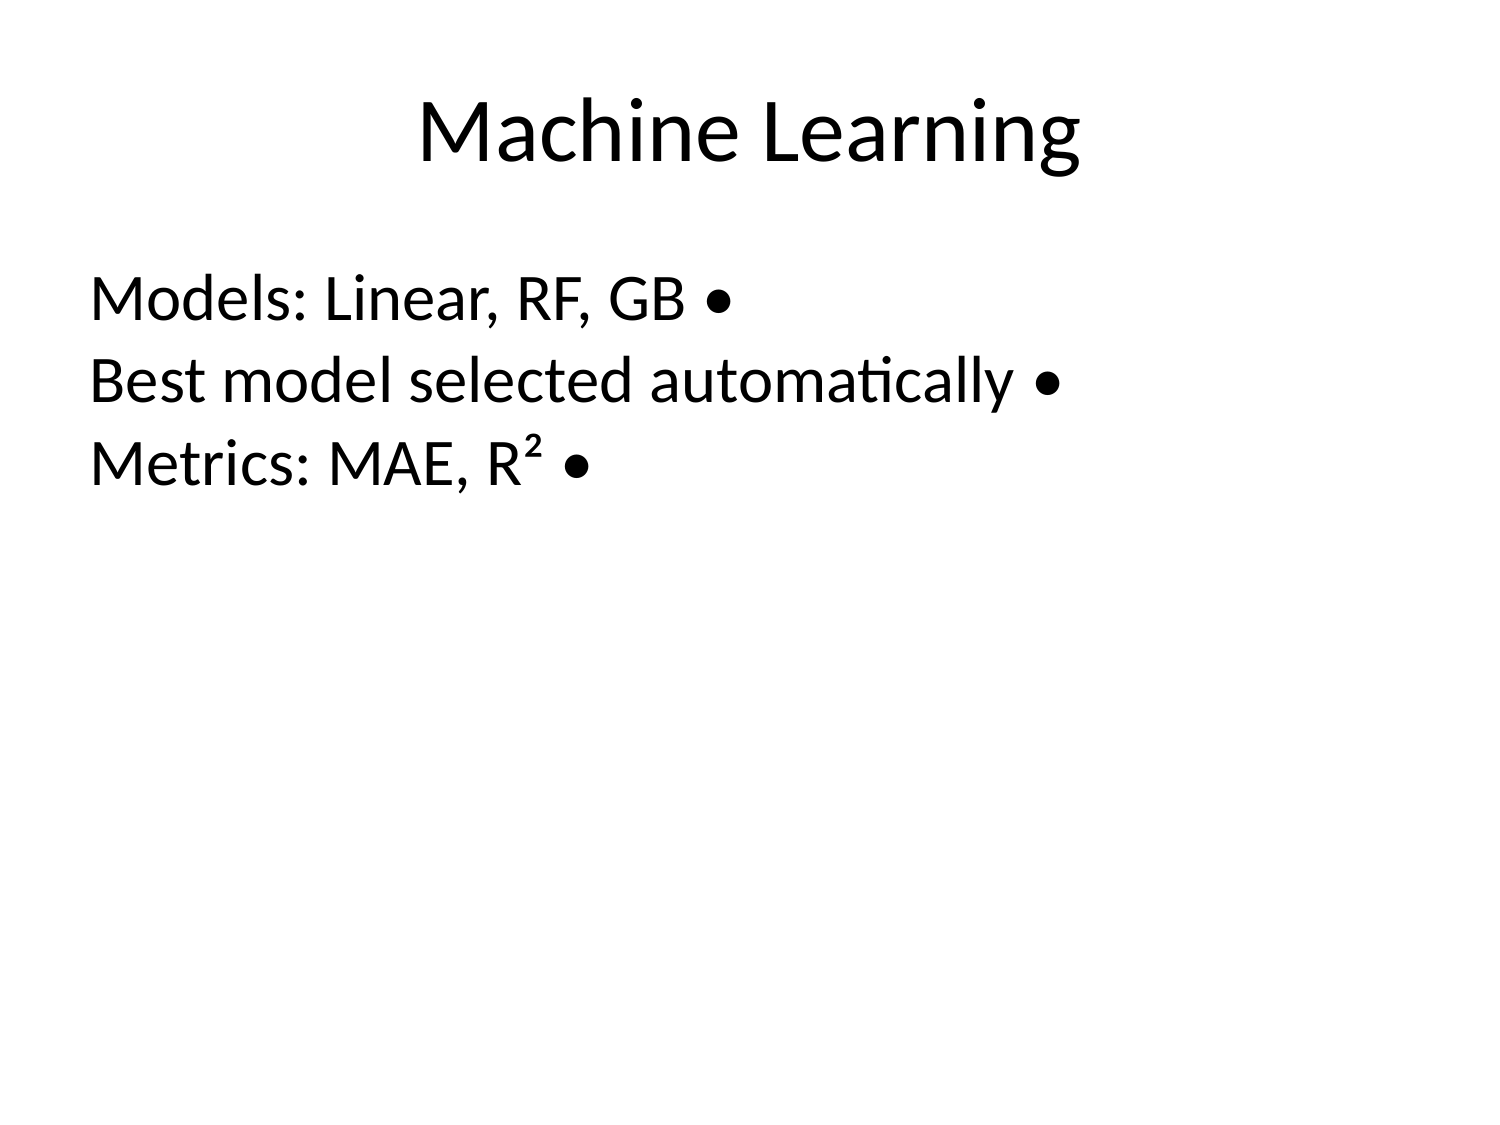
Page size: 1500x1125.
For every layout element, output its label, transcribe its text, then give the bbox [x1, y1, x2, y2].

text_box Machine Learning [75, 45, 1426, 233]
text_box • Models: Linear, RF, GB • Best model selected automatically • Metrics: MAE, R² [75, 262, 1426, 1005]
